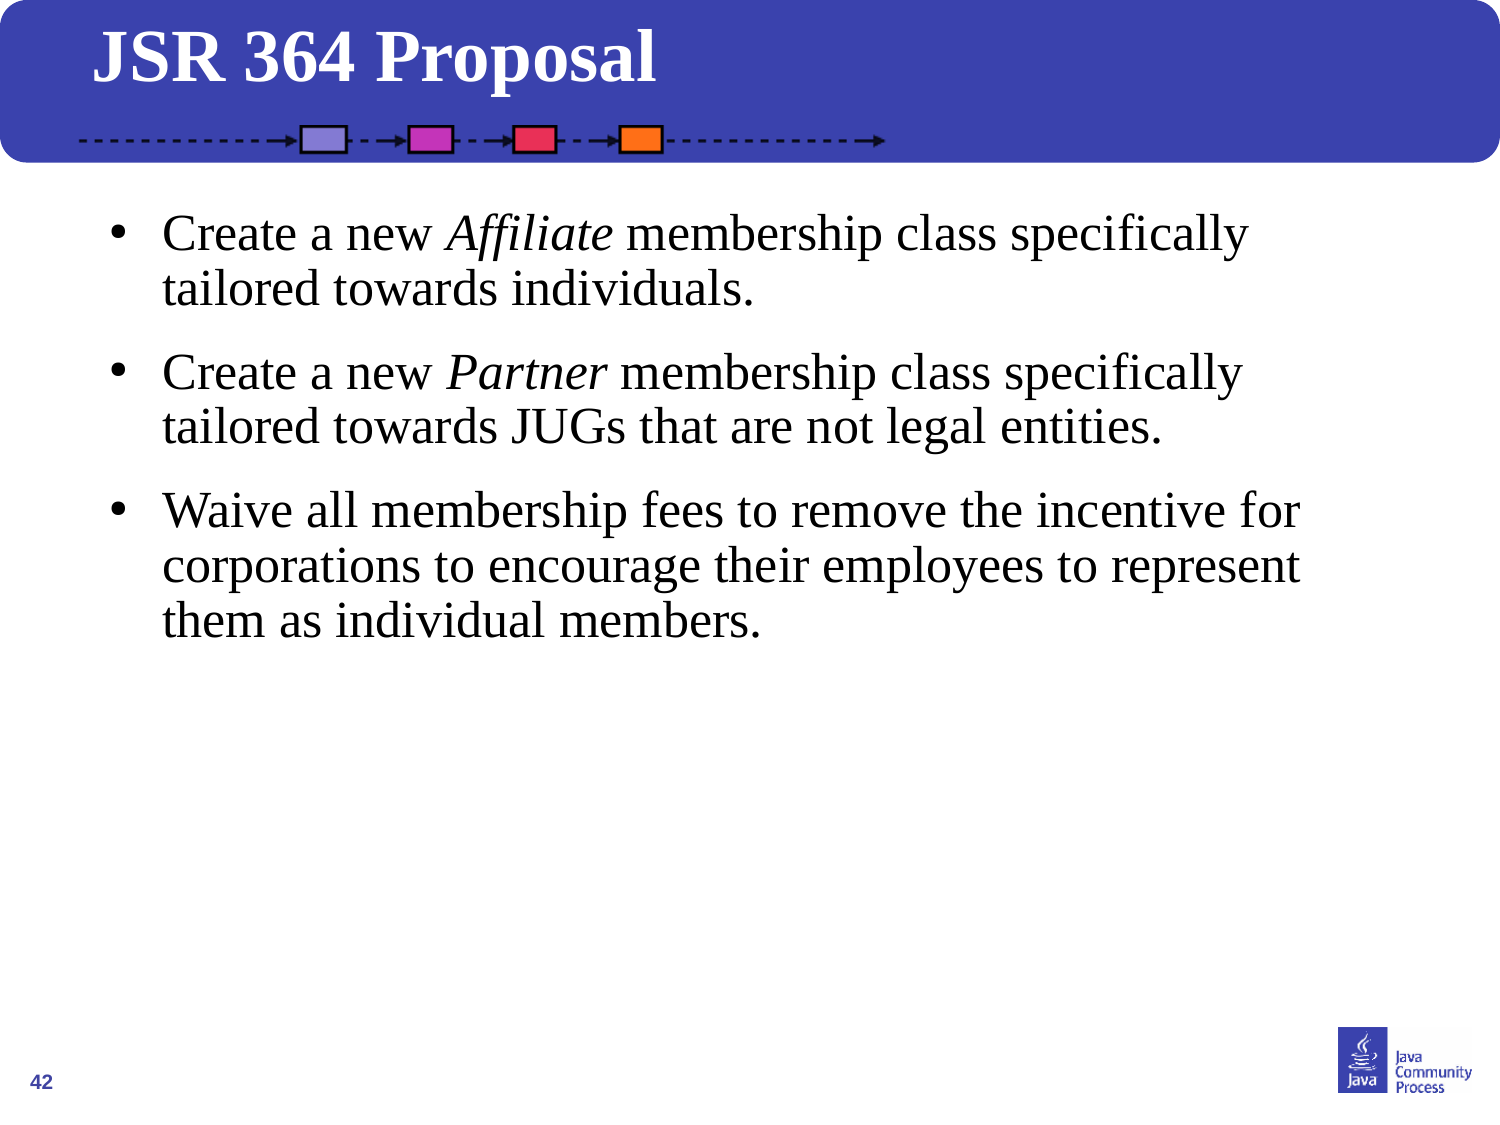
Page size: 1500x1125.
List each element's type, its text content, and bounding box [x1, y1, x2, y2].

list Create a new Affiliate membership class specifically tailored towards individuals. Create a new Partner membership class specifically tailored towards JUGs that are not legal entities. Waive all membership fees to remove the incentive for corporations to encourage their employees to represent them as individual members. [76, 199, 1426, 1062]
title JSR 364 Proposal [77, 7, 1413, 150]
picture [70, 125, 897, 156]
picture [1337, 1026, 1472, 1093]
